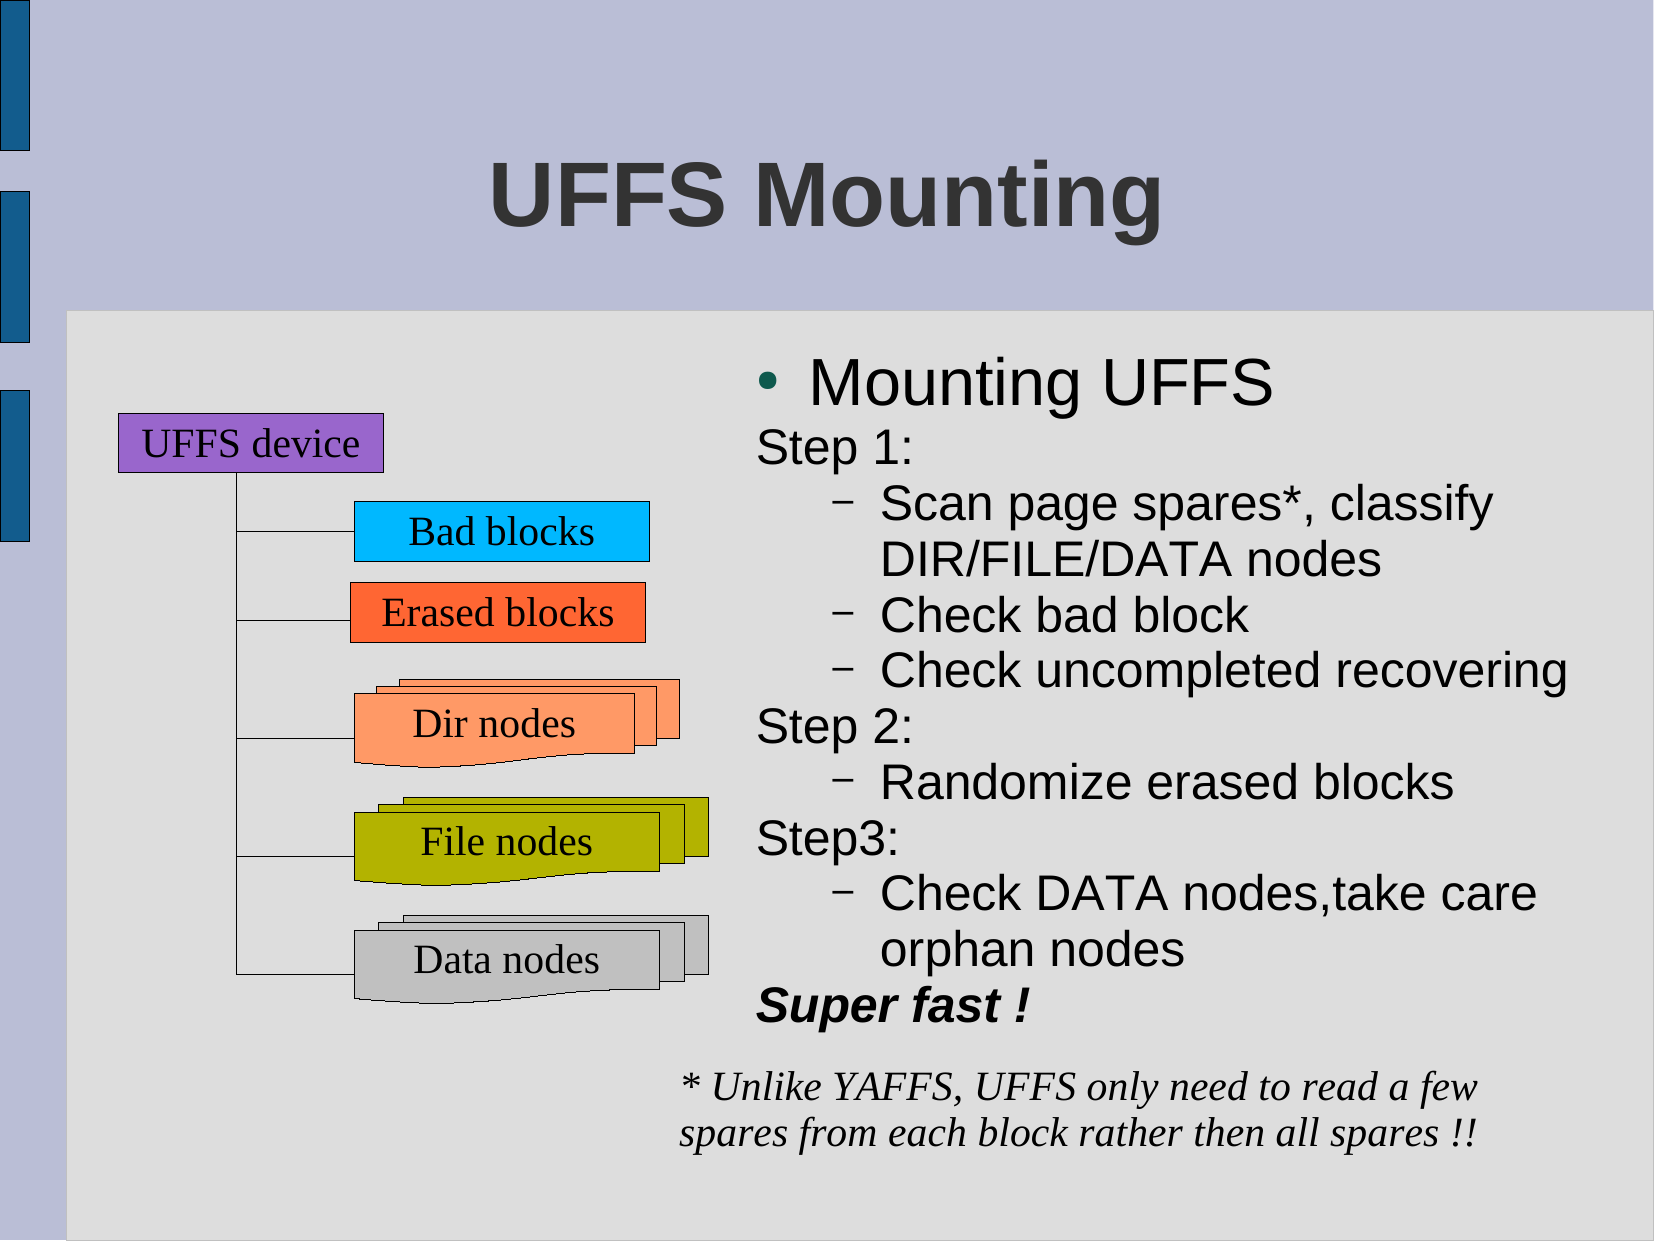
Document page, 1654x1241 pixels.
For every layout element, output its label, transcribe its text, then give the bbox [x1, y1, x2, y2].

title UFFS Mounting [121, 91, 1534, 299]
text_box Dir nodes [354, 679, 680, 768]
text_box * Unlike YAFFS, UFFS only need to read a few spares from each block rather then all spares !! [679, 1062, 1595, 1156]
text_box Bad blocks [354, 501, 650, 562]
text_box Erased blocks [350, 582, 646, 643]
text_box File nodes [354, 797, 709, 886]
text_box Data nodes [354, 915, 709, 1004]
list Mounting UFFS Step 1: Scan page spares*, classify DIR/FILE/DATA nodes Check bad block Check uncompleted recovering Step 2: Randomize erased blocks Step3: Check DATA nodes,take care orphan nodes Super fast ! [738, 344, 1595, 1062]
text_box UFFS device [118, 413, 384, 473]
